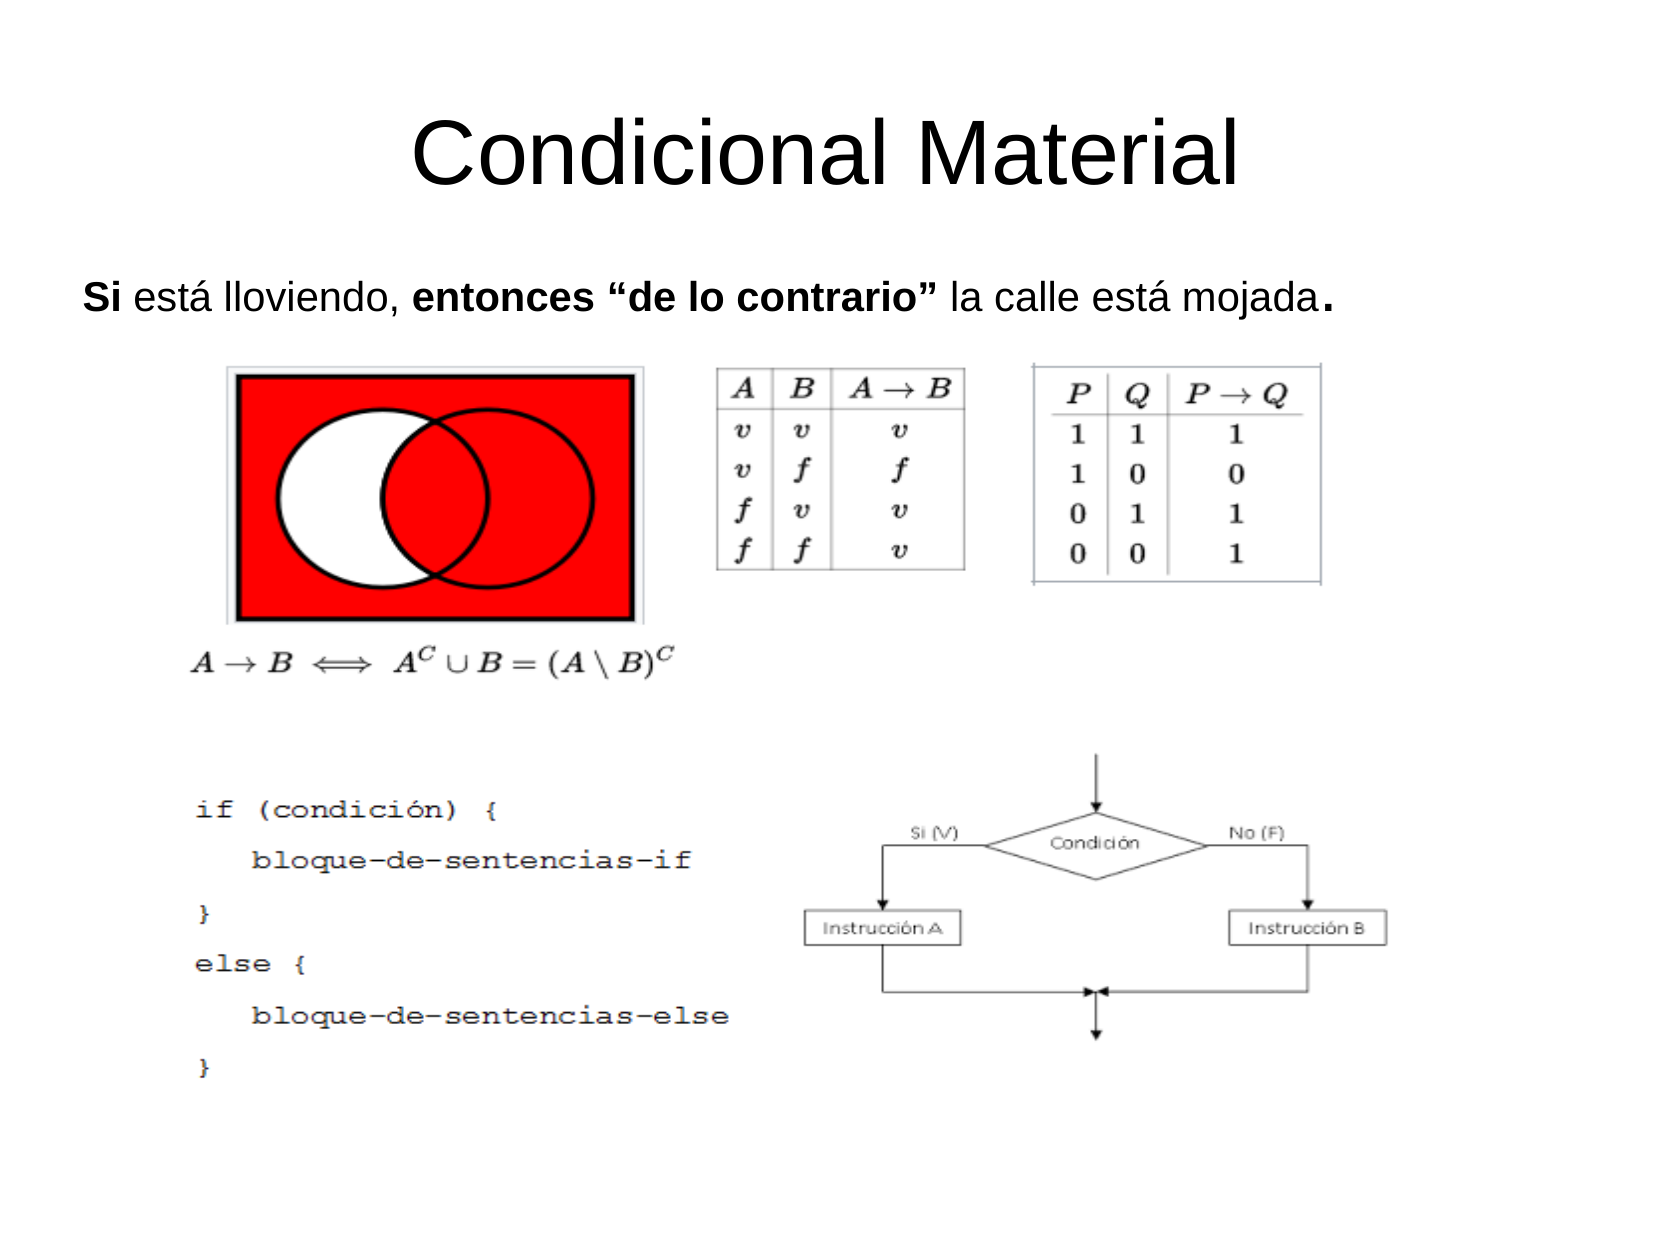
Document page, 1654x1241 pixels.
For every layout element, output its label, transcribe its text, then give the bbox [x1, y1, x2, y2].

picture [147, 336, 1418, 1123]
title Condicional Material [82, 49, 1571, 250]
subtitle Si está lloviendo, entonces “de lo contrario” la calle está mojada. [82, 250, 1571, 1149]
